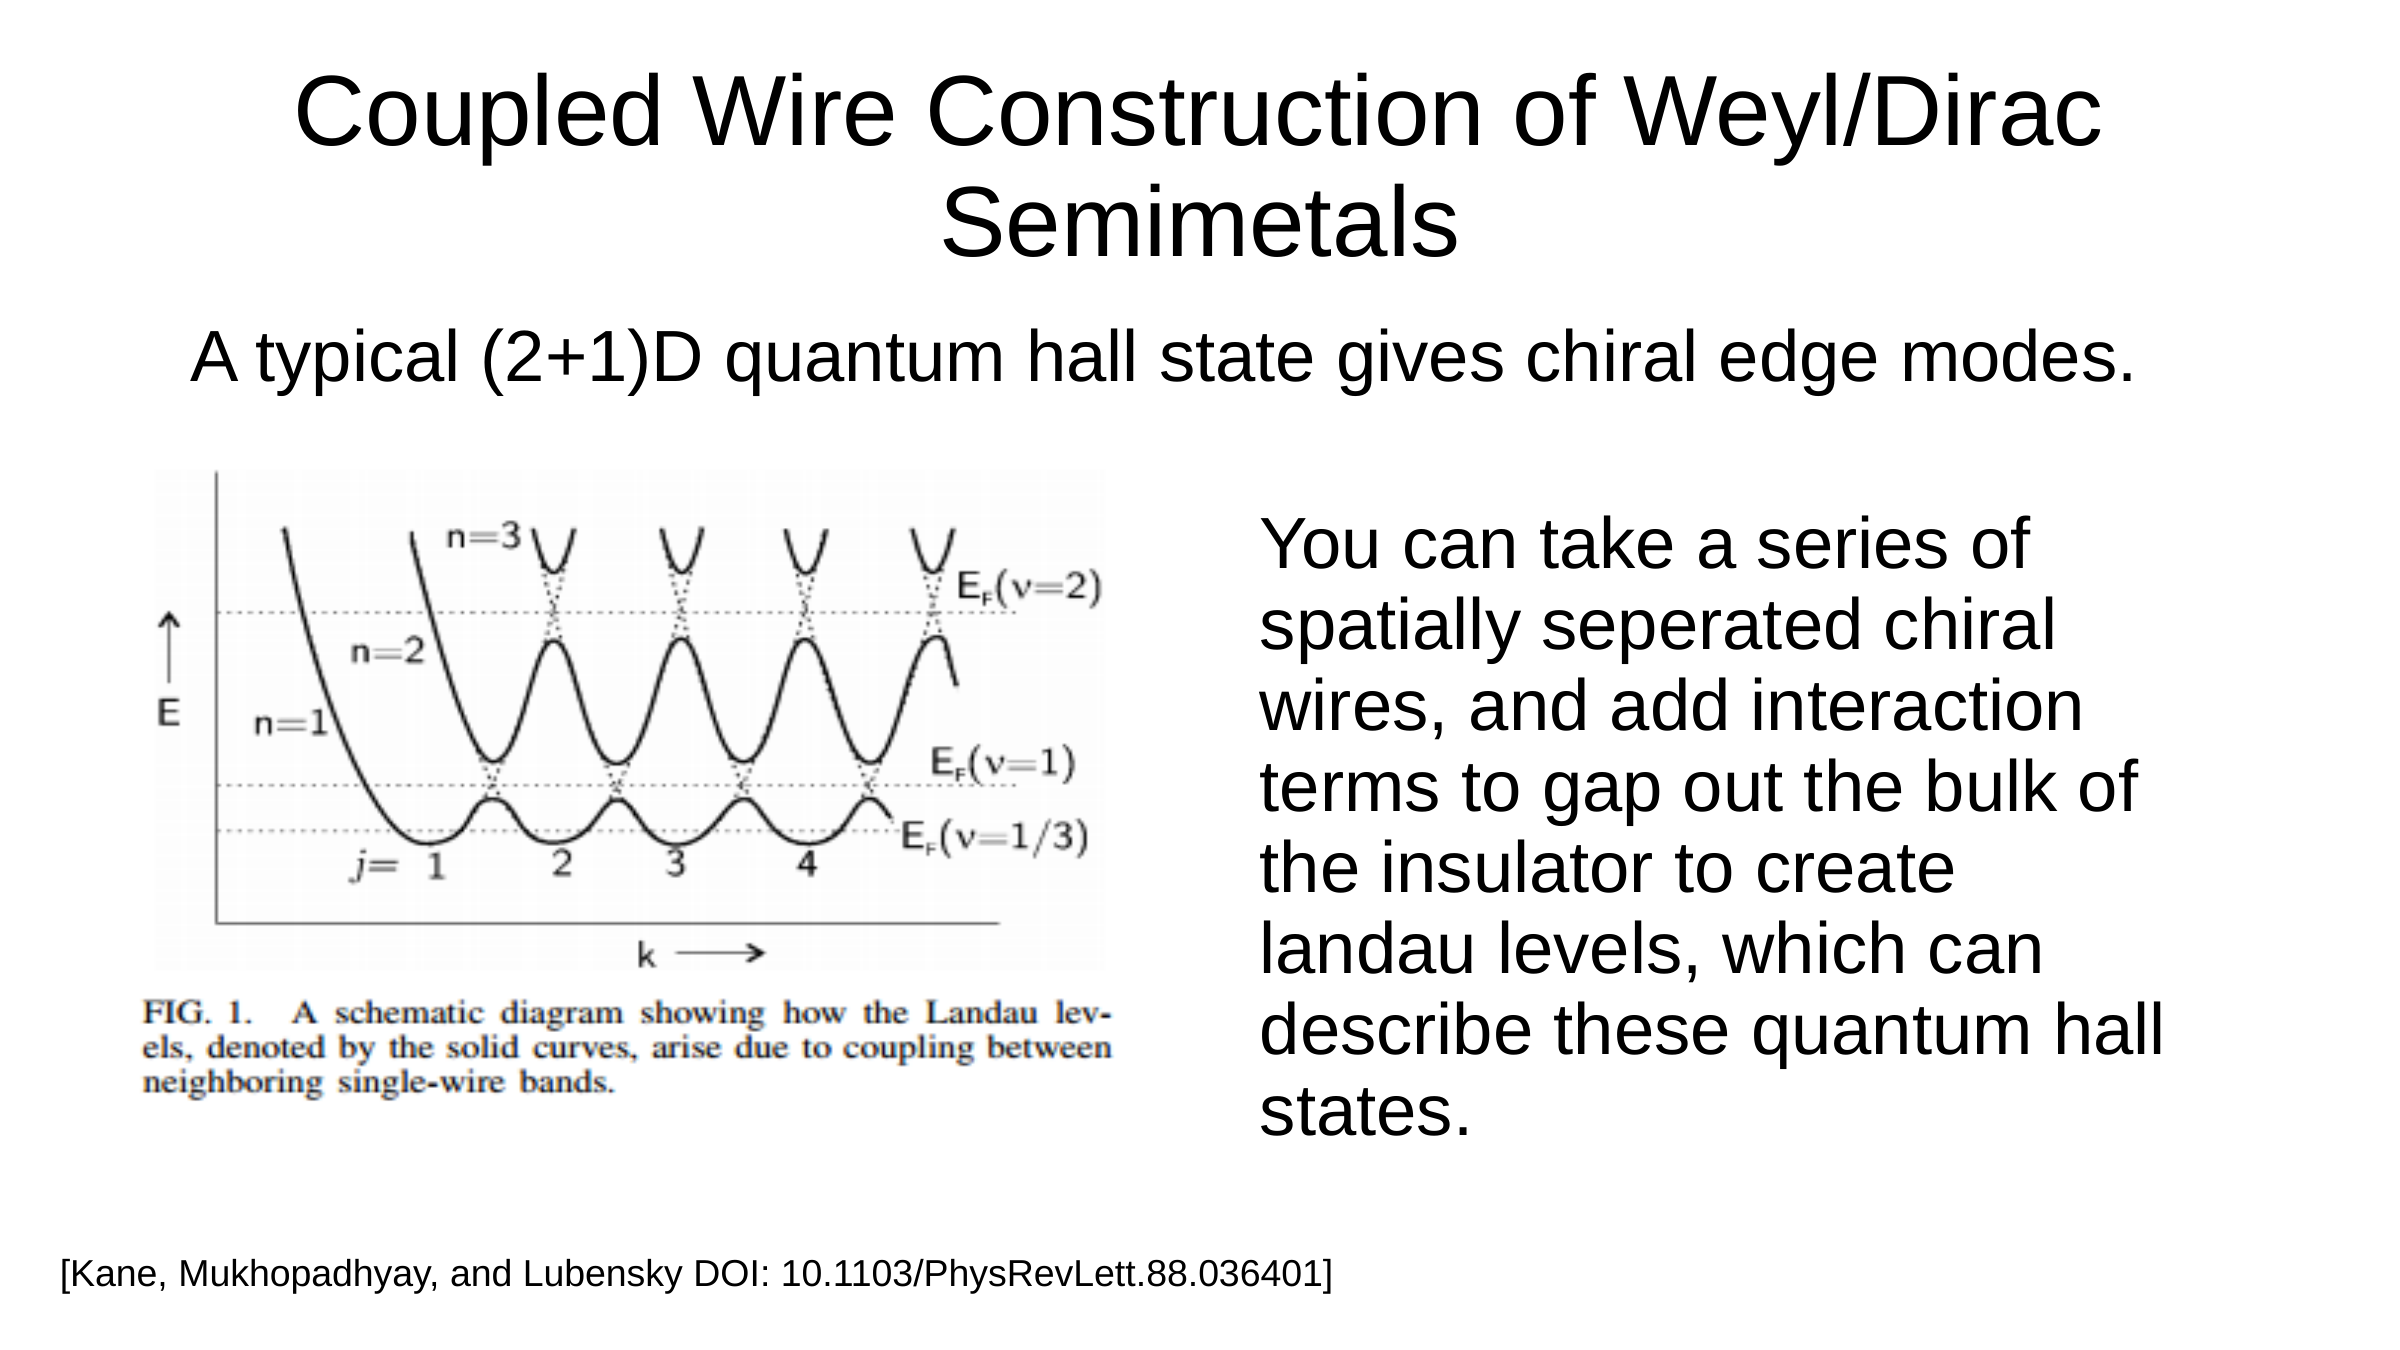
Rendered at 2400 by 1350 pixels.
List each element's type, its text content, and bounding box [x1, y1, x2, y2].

picture [124, 434, 1141, 1126]
list A typical (2+1)D quantum hall state gives chiral edge modes. [120, 315, 2280, 1207]
title Coupled Wire Construction of Weyl/Dirac Semimetals [120, 53, 2280, 280]
text_box You can take a series of spatially seperated chiral wires, and add interaction terms to gap out the bulk of the insulator to create landau levels, which can describe these quantum hall states. [1245, 495, 2206, 1159]
text_box [Kane, Mukhopadhyay, and Lubensky DOI: 10.1103/PhysRevLett.88.036401] [45, 1245, 1426, 1344]
